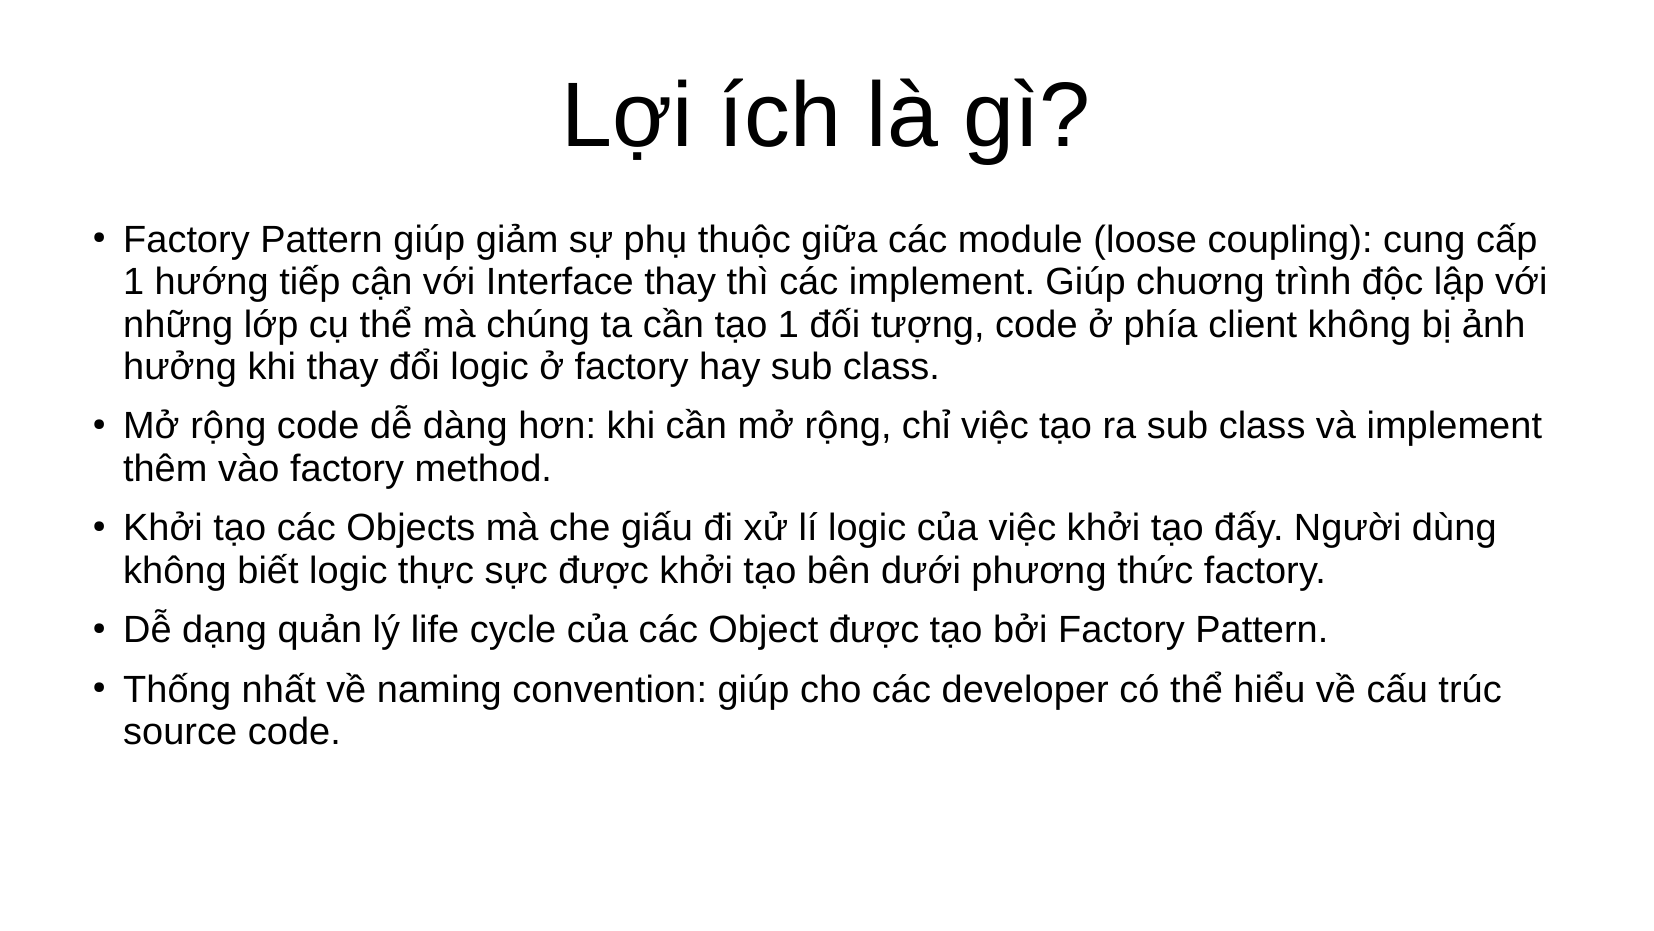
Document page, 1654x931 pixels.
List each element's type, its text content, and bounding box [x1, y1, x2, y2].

title Lợi ích là gì? [82, 37, 1571, 193]
list Factory Pattern giúp giảm sự phụ thuộc giữa các module (loose coupling): cung cấp 1 hướng tiếp cận với Interface thay thì các implement. Giúp chuơng trình độc lập với những lớp cụ thể mà chúng ta cần tạo 1 đối tượng, code ở phía client không bị ảnh hưởng khi thay đổi logic ở factory hay sub class. Mở rộng code dễ dàng hơn: khi cần mở rộng, chỉ việc tạo ra sub class và implement thêm vào factory method. Khởi tạo các Objects mà che giấu đi xử lí logic của việc khởi tạo đấy. Người dùng không biết logic thực sực được khởi tạo bên dưới phương thức factory. Dễ dạng quản lý life cycle của các Object được tạo bởi Factory Pattern. Thống nhất về naming convention: giúp cho các developer có thể hiểu về cấu trúc source code. [82, 217, 1571, 758]
